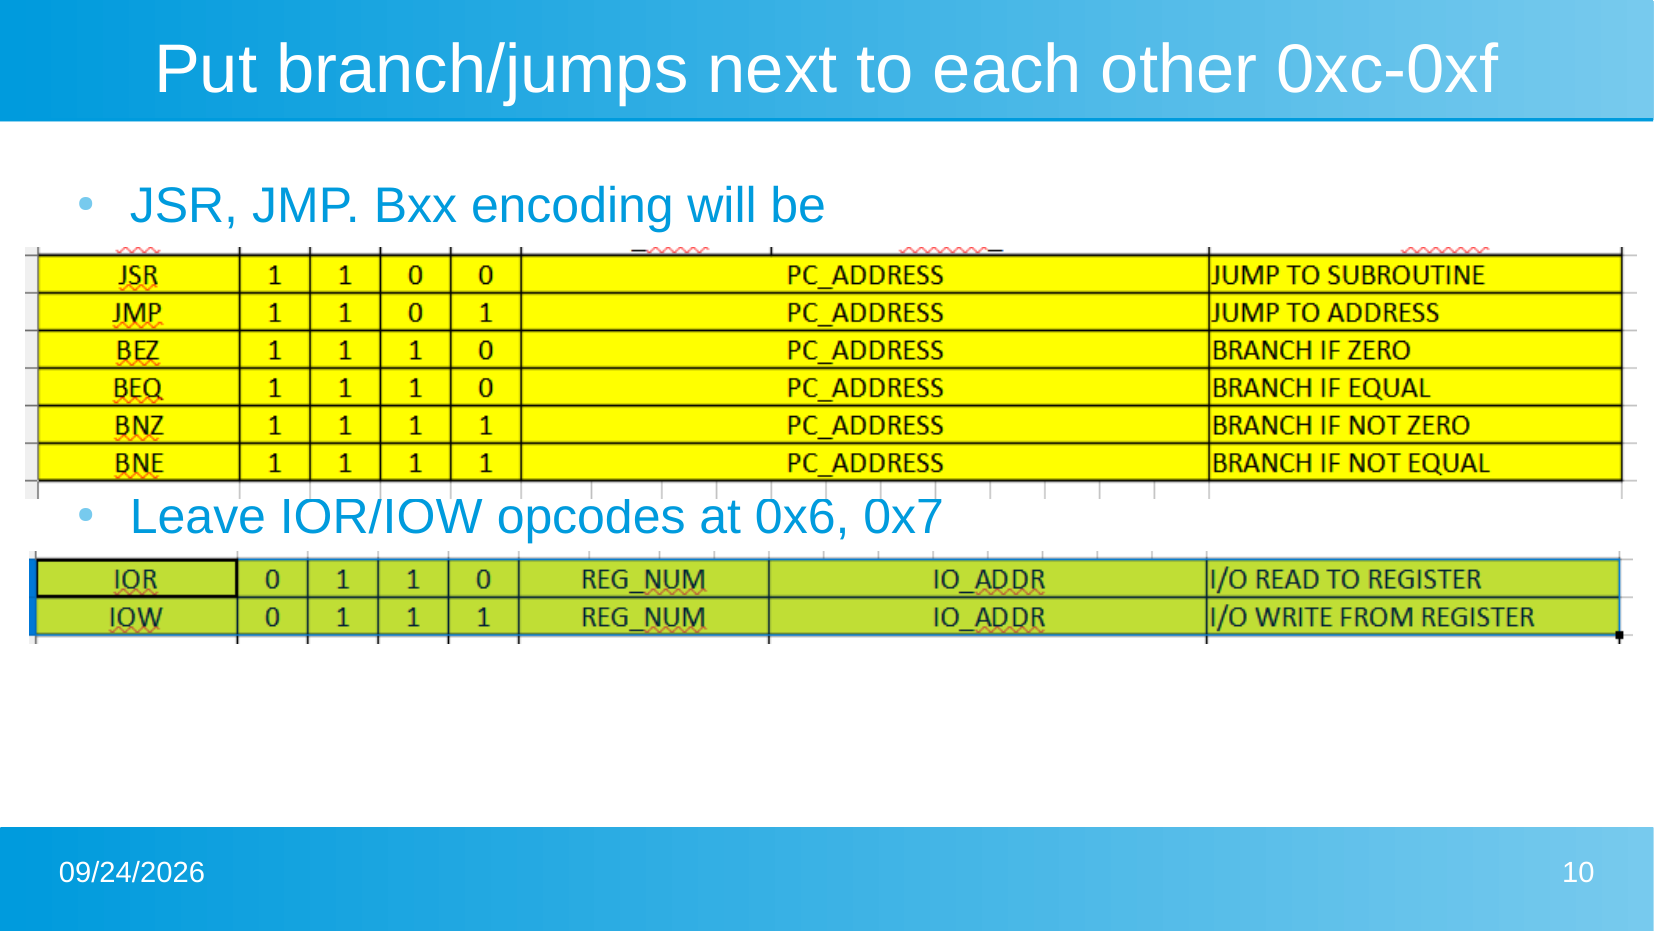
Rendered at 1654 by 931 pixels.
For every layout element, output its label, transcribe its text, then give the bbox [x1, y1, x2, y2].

picture [25, 247, 1637, 499]
list JSR, JMP. Bxx encoding will be Leave IOR/IOW opcodes at 0x6, 0x7 [59, 499, 1595, 551]
title Put branch/jumps next to each other 0xc-0xf [59, 29, 1595, 108]
list JSR, JMP. Bxx encoding will be Leave IOR/IOW opcodes at 0x6, 0x7 [59, 177, 1595, 247]
picture [29, 551, 1633, 644]
